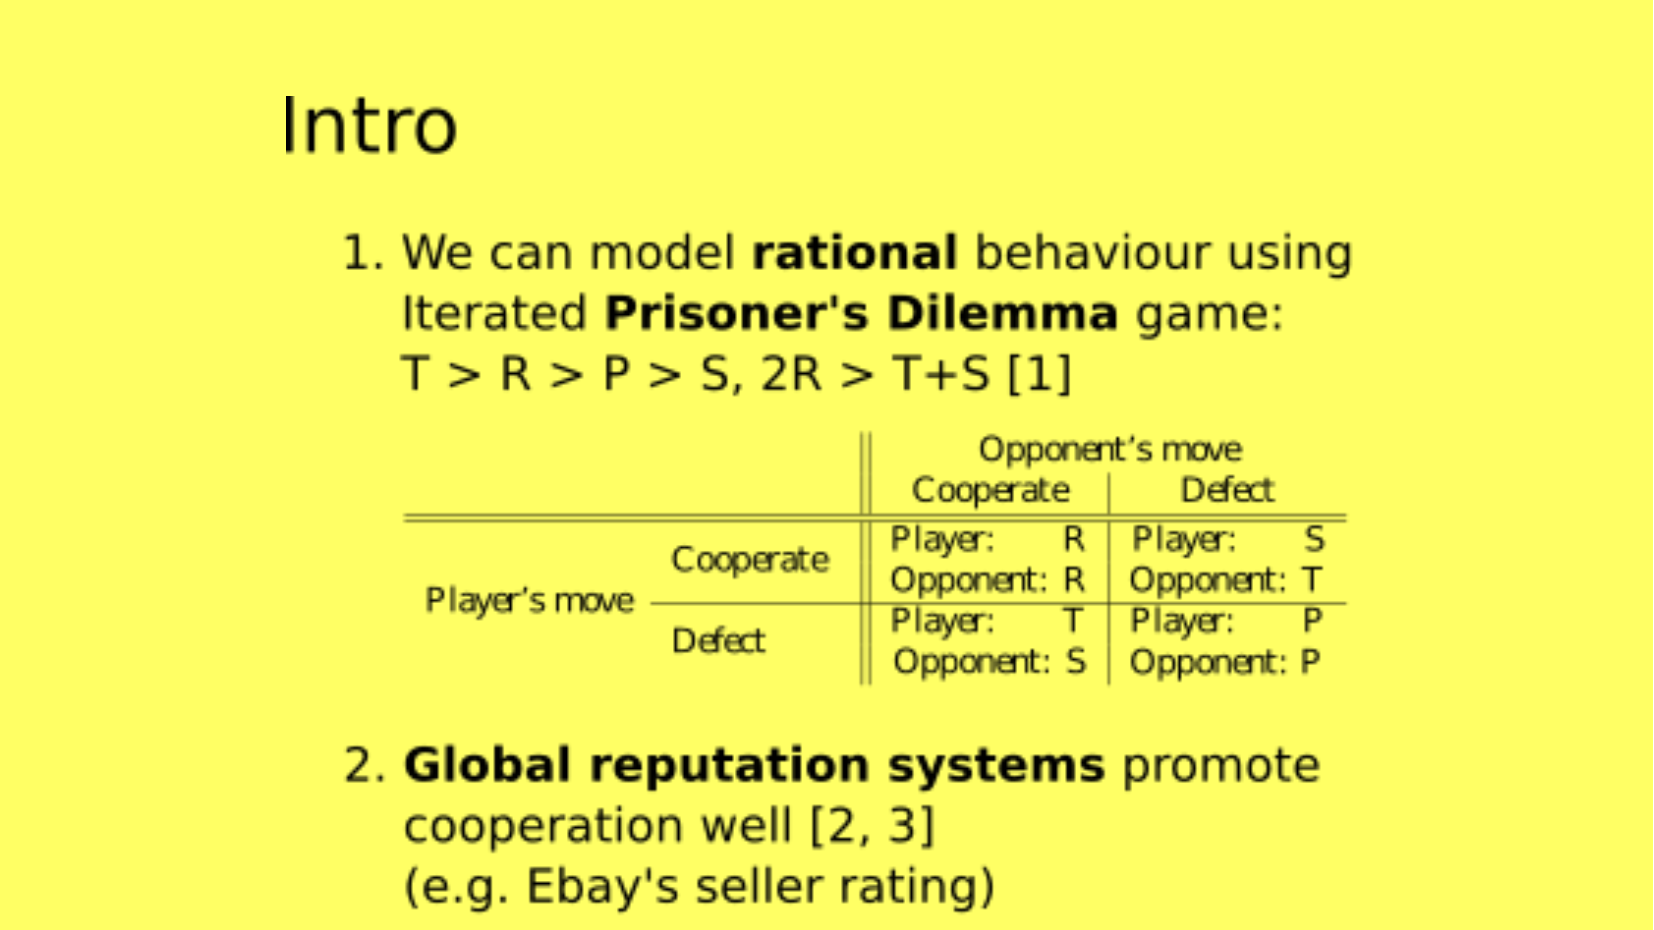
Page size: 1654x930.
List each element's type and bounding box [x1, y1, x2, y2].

picture [286, 96, 1412, 930]
